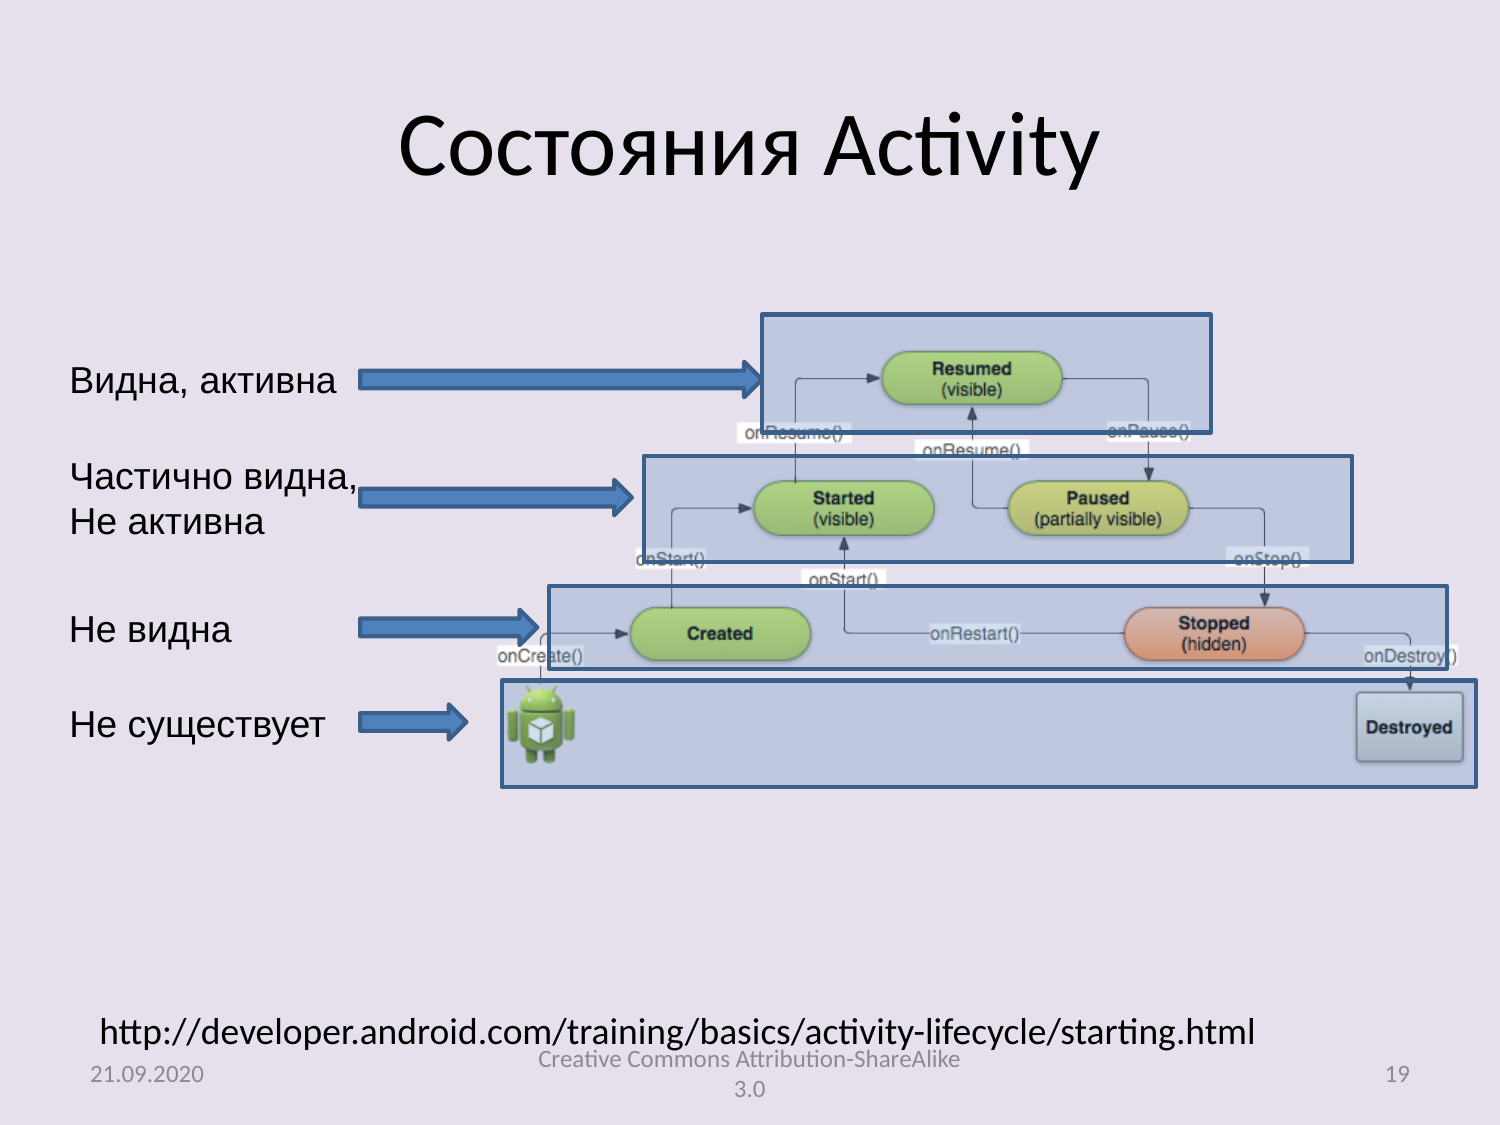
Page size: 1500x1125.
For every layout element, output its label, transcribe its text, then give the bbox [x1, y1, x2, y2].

title Состояния Activity [75, 45, 1425, 233]
text_box [360, 314, 1211, 433]
text_box [360, 704, 467, 740]
text_box [643, 456, 1353, 563]
text_box http://developer.android.com/training/basics/activity-lifecycle/starting.html [84, 999, 1272, 1060]
text_box [360, 479, 632, 516]
text_box [501, 680, 1477, 787]
text_box Не существует [54, 692, 342, 753]
text_box Видна, активна [54, 348, 352, 409]
text_box Частично видна, Не активна [54, 444, 374, 550]
picture [491, 338, 1477, 777]
text_box [549, 586, 1447, 669]
text_box Не видна [54, 597, 247, 658]
picture [491, 338, 761, 377]
text_box [360, 609, 538, 646]
